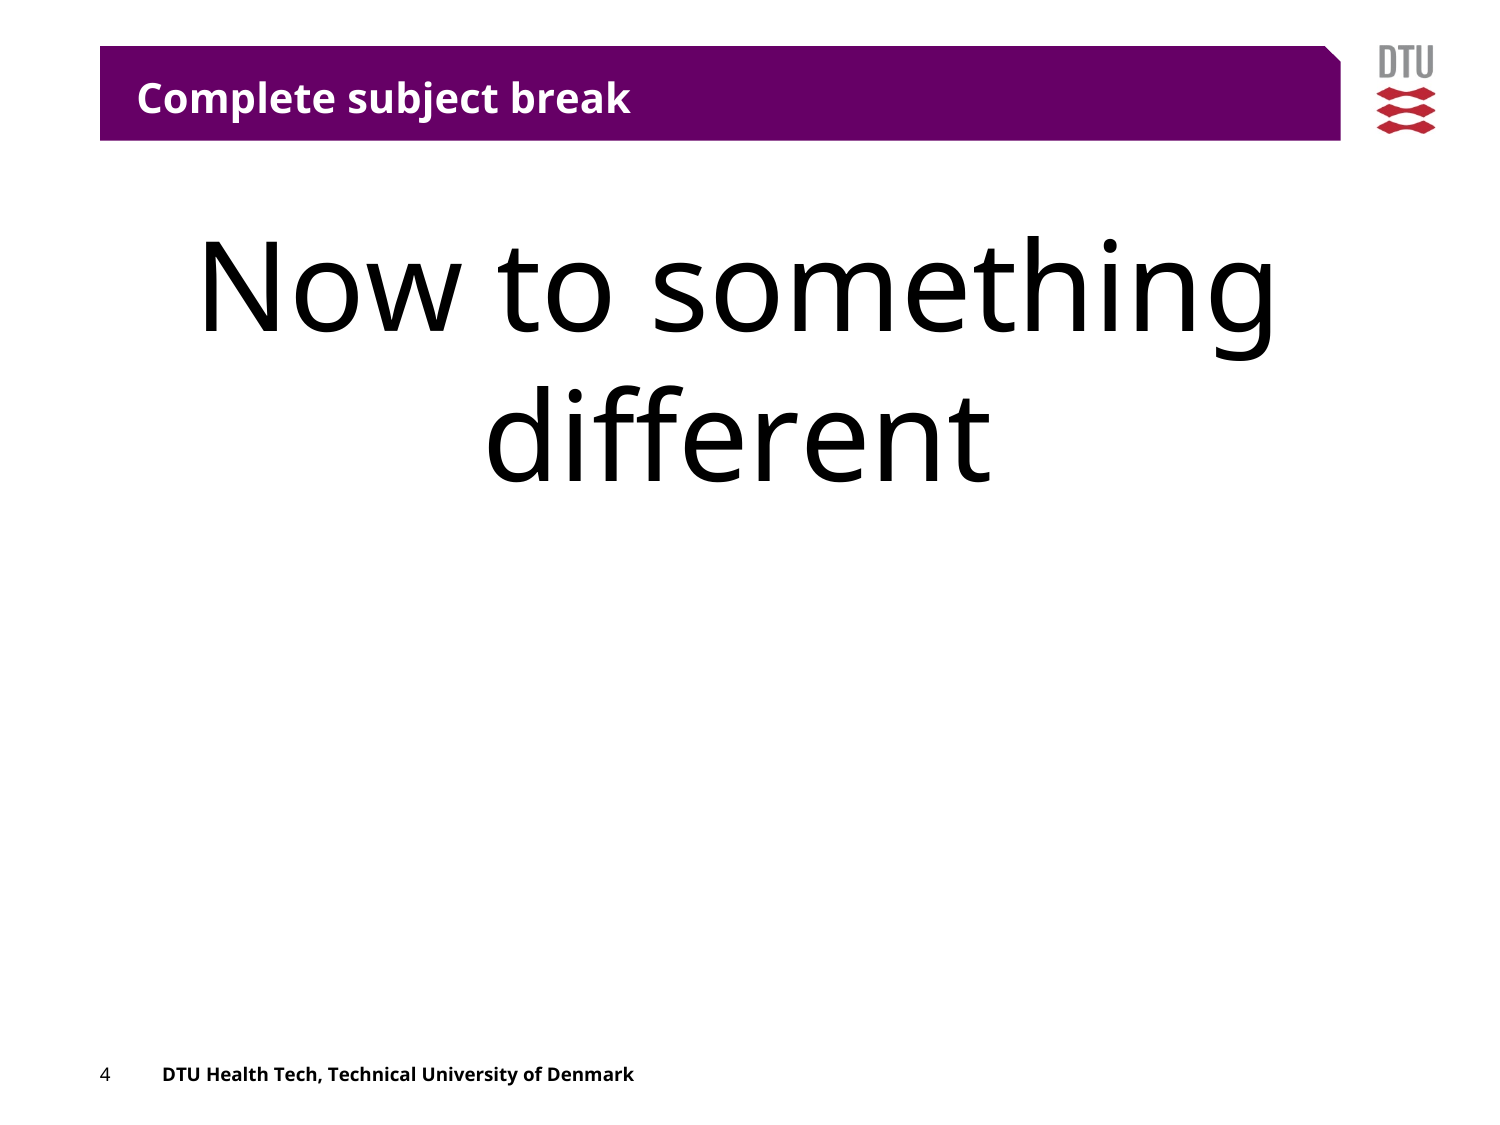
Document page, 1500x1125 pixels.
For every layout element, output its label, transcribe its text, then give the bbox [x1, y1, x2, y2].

text_box Complete subject break [136, 45, 1412, 123]
text_box Now to something different [140, 199, 1336, 515]
picture [1356, 45, 1436, 134]
text_box [100, 46, 1341, 141]
